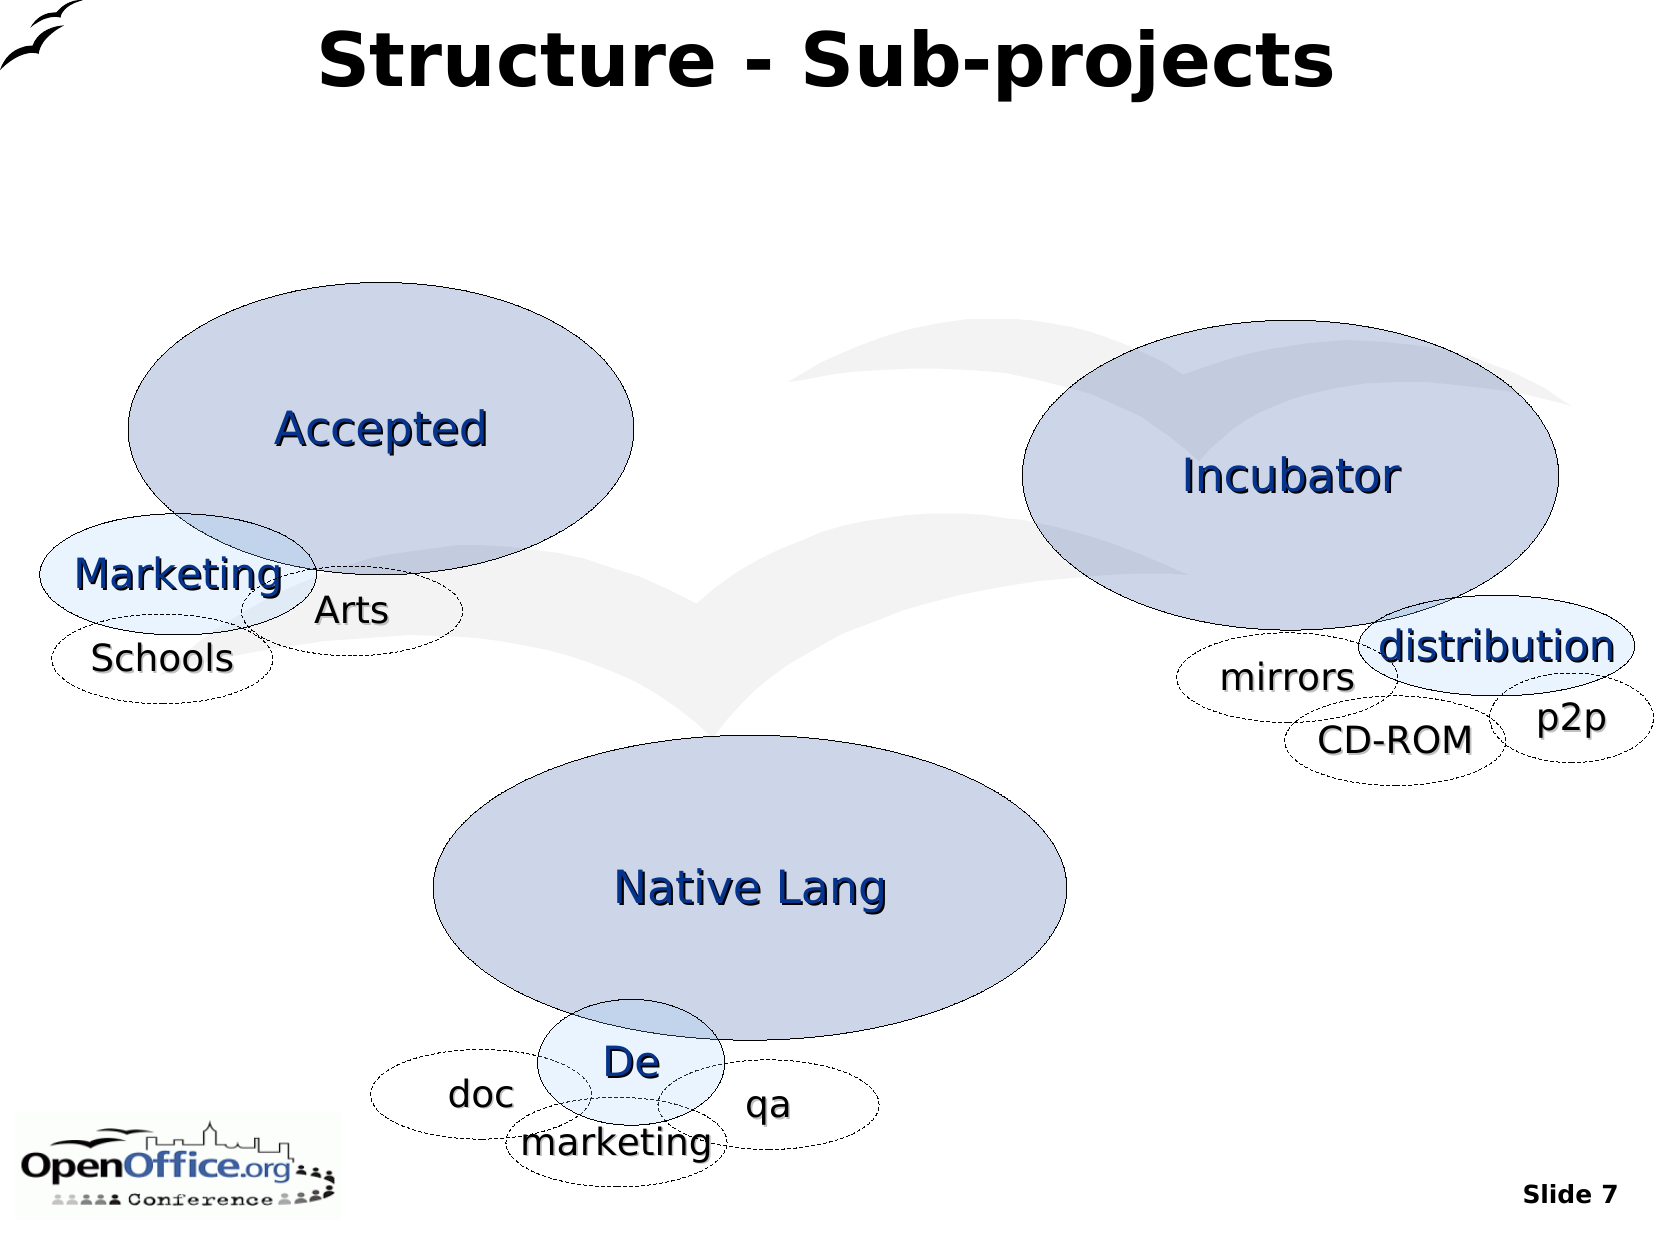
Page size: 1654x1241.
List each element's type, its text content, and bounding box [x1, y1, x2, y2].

text_box Native Lang [433, 735, 1067, 1041]
text_box Arts [241, 566, 463, 656]
text_box Incubator [1022, 320, 1559, 631]
text_box Accepted [128, 282, 634, 574]
text_box distribution [1358, 595, 1635, 696]
text_box De [537, 999, 725, 1126]
text_box mirrors [1176, 632, 1398, 723]
text_box Marketing [39, 513, 316, 628]
text_box Schools [51, 614, 273, 704]
text_box CD-ROM [1284, 695, 1506, 786]
text_box p2p [1489, 672, 1654, 763]
text_box marketing [505, 1116, 727, 1187]
picture [15, 1112, 341, 1220]
text_box qa [665, 1059, 880, 1150]
title Structure - Sub-projects [0, 0, 1654, 121]
text_box doc [370, 1049, 580, 1140]
